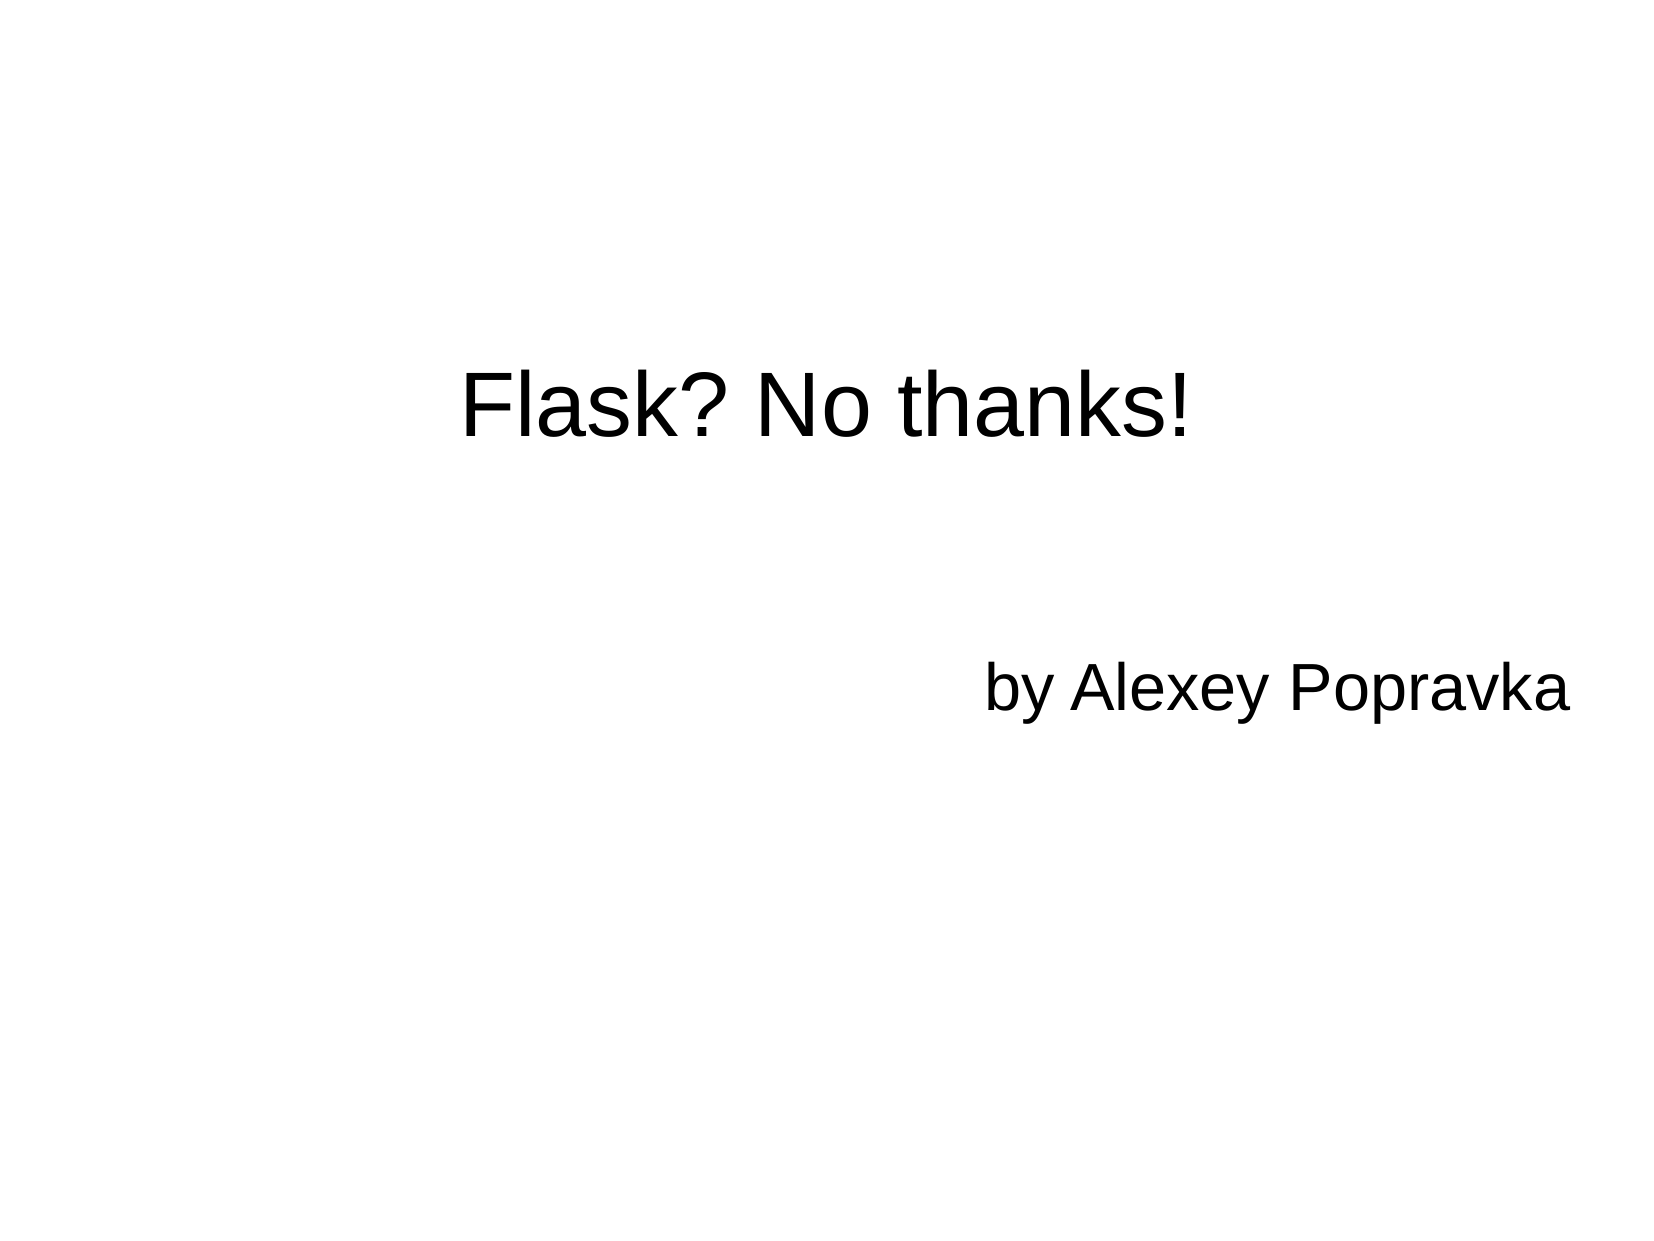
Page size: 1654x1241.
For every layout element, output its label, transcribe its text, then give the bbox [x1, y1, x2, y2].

subtitle by Alexey Popravka [82, 290, 1571, 1010]
